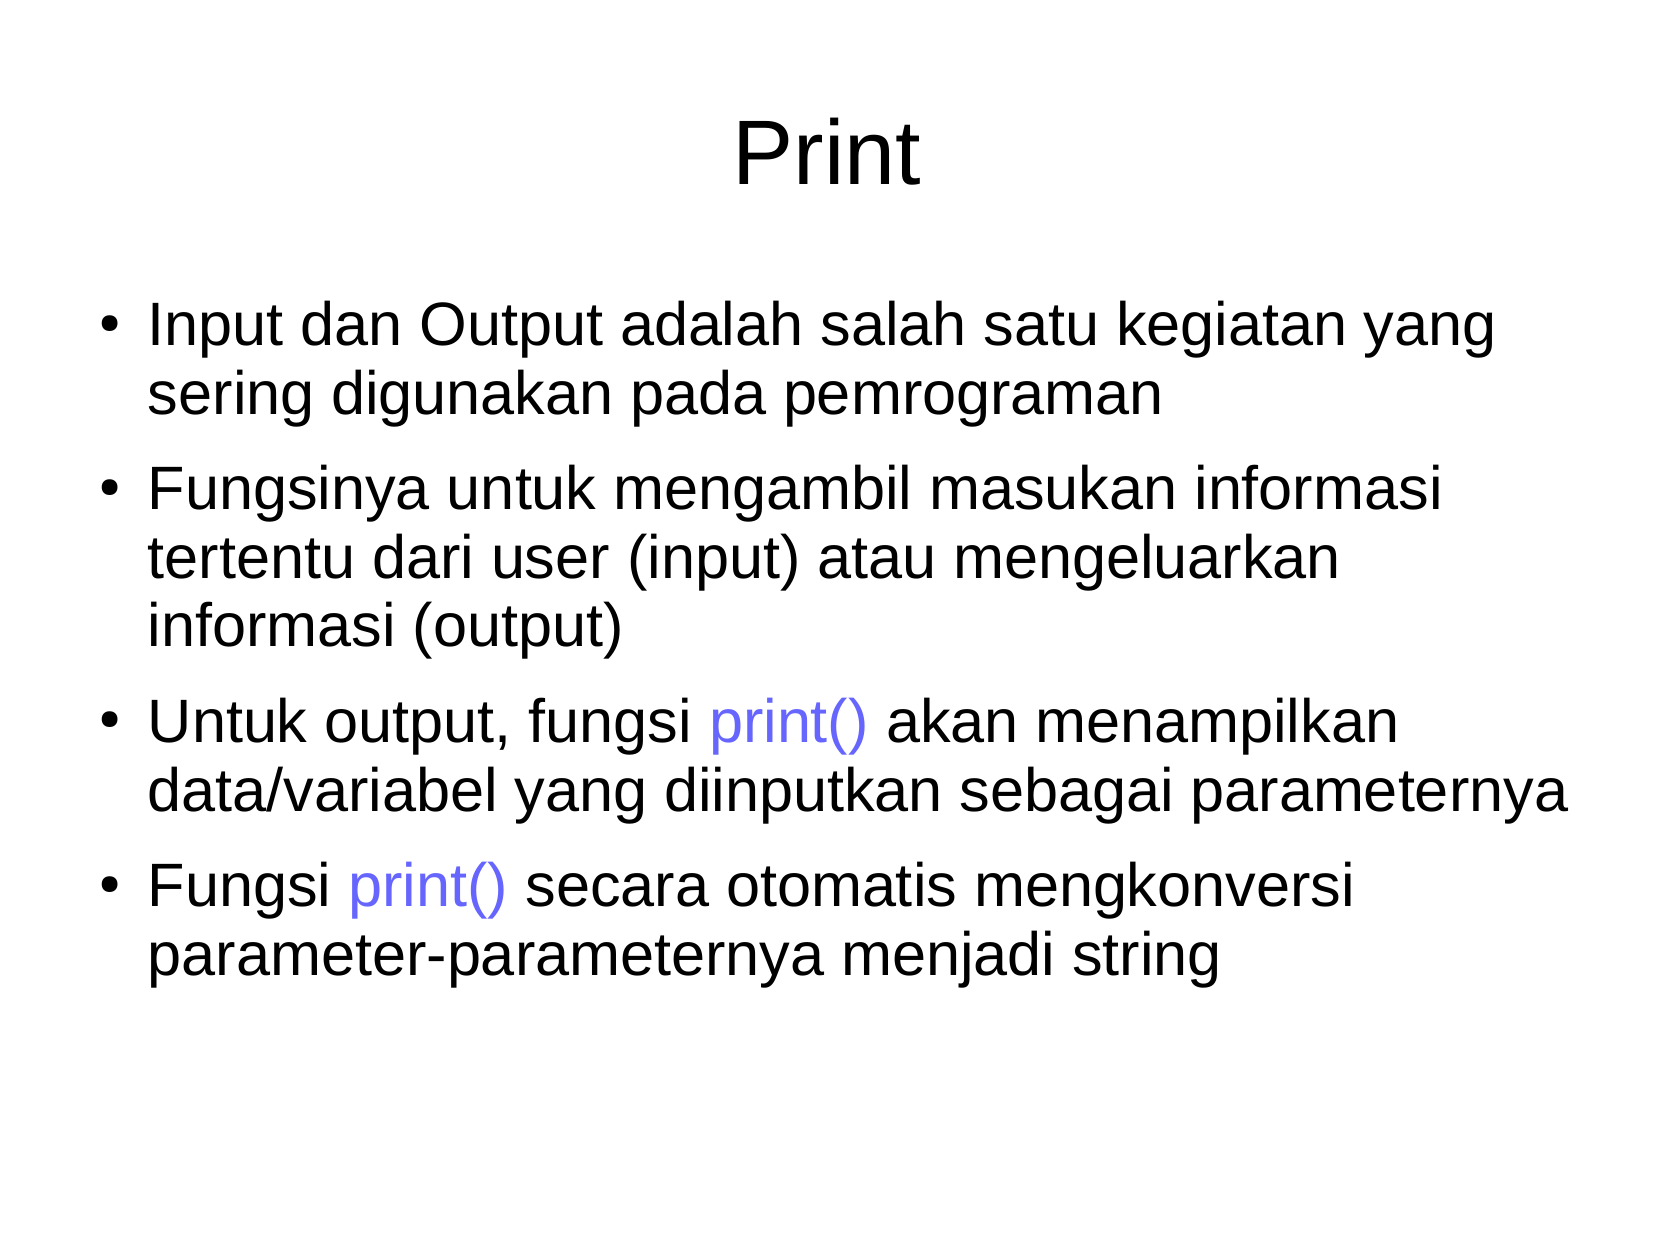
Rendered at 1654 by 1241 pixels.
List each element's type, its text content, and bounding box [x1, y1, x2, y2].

list Input dan Output adalah salah satu kegiatan yang sering digunakan pada pemrograman Fungsinya untuk mengambil masukan informasi tertentu dari user (input) atau mengeluarkan informasi (output) Untuk output, fungsi print() akan menampilkan data/variabel yang diinputkan sebagai parameternya Fungsi print() secara otomatis mengkonversi parameter-parameternya menjadi string [82, 290, 1571, 1010]
title Print [82, 49, 1571, 257]
